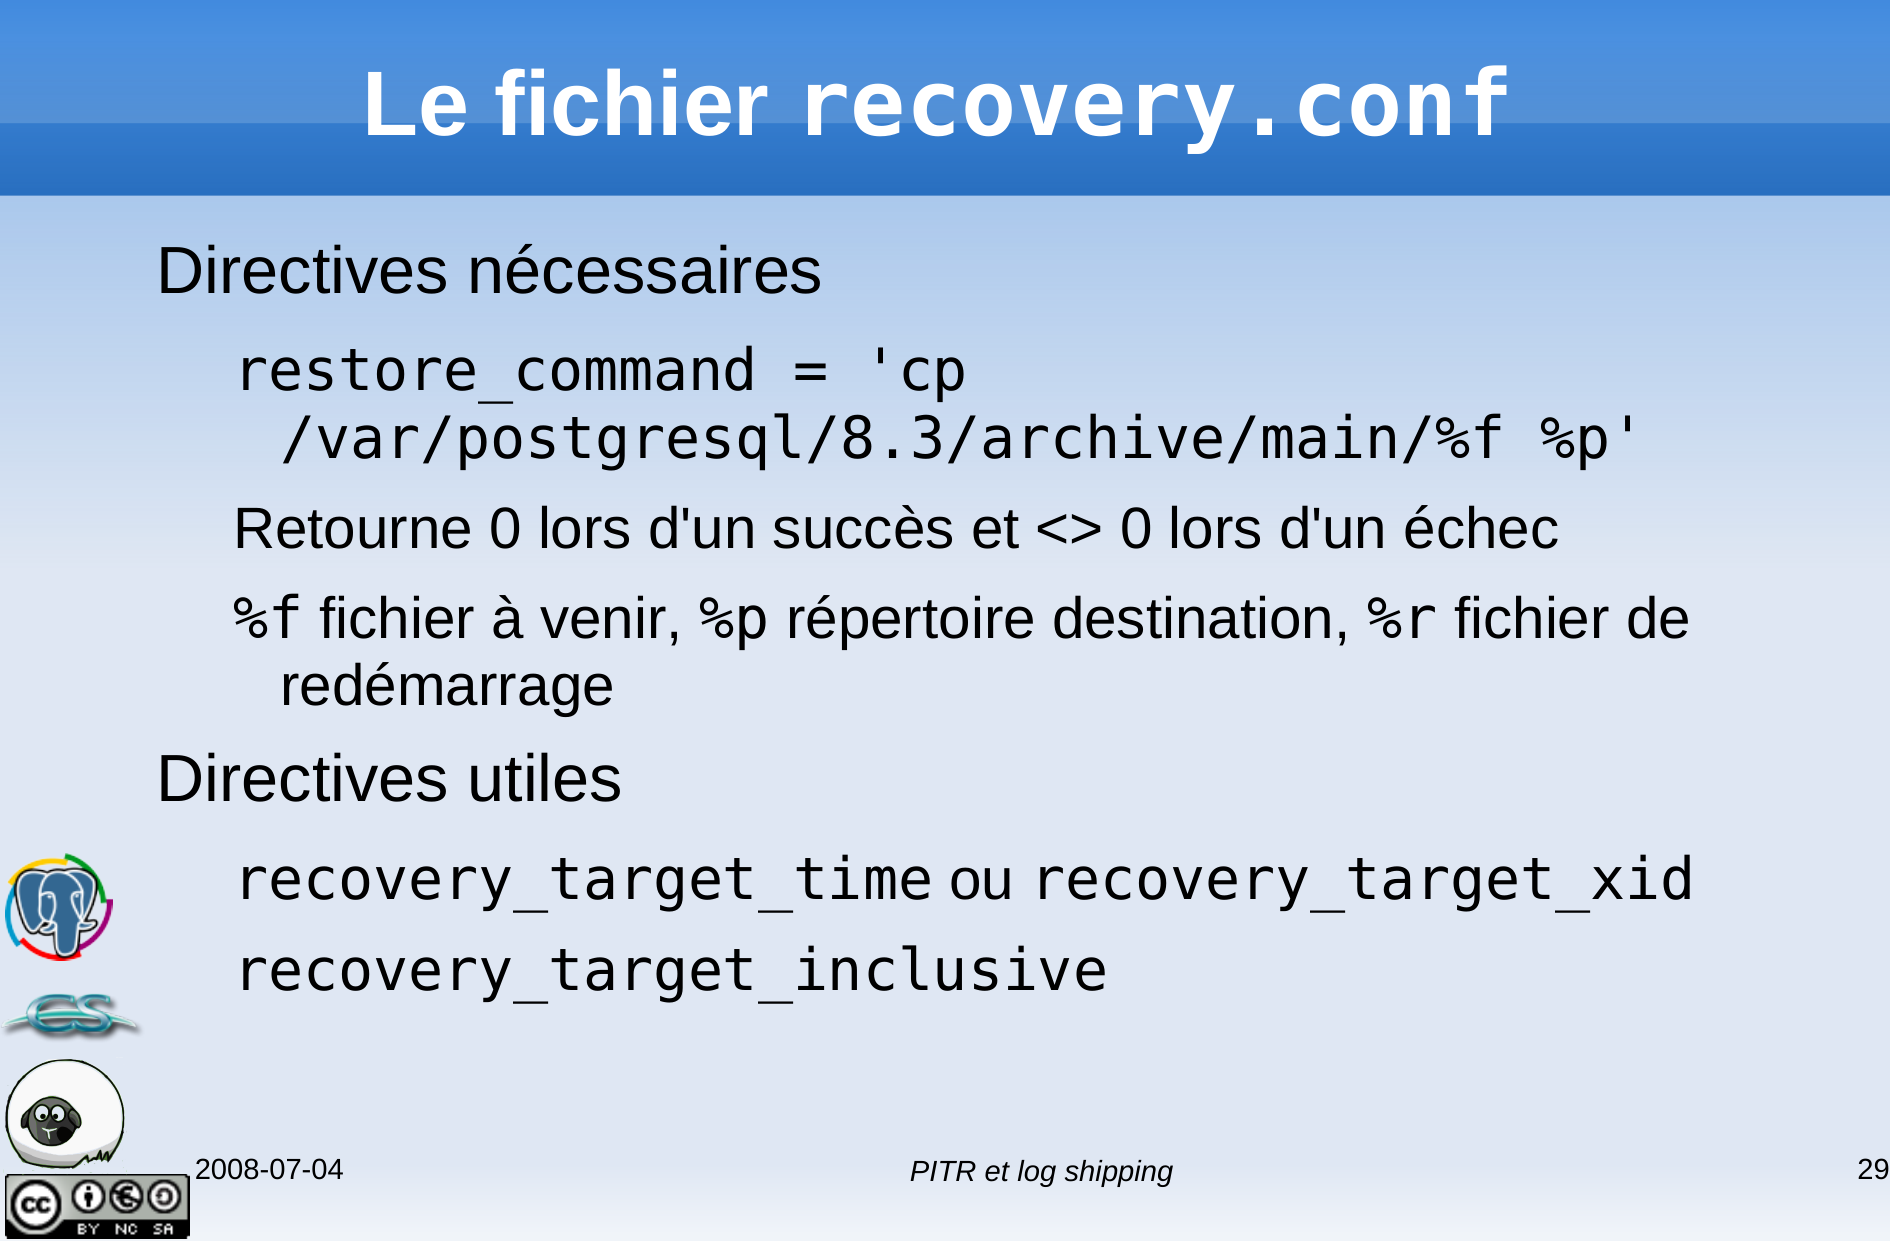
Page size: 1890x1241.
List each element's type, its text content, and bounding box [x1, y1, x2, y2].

title Le fichier recovery.conf [87, 0, 1789, 208]
picture [0, 0, 1890, 1241]
list Directives nécessaires restore_command = 'cp /var/postgresql/8.3/archive/main/%f %p' Retourne 0 lors d'un succès et <> 0 lors d'un échec %f fichier à venir, %p répertoire destination, %r fichier de redémarrage Directives utiles recovery_target_time ou recovery_target_xid recovery_target_inclusive [138, 232, 1753, 1046]
